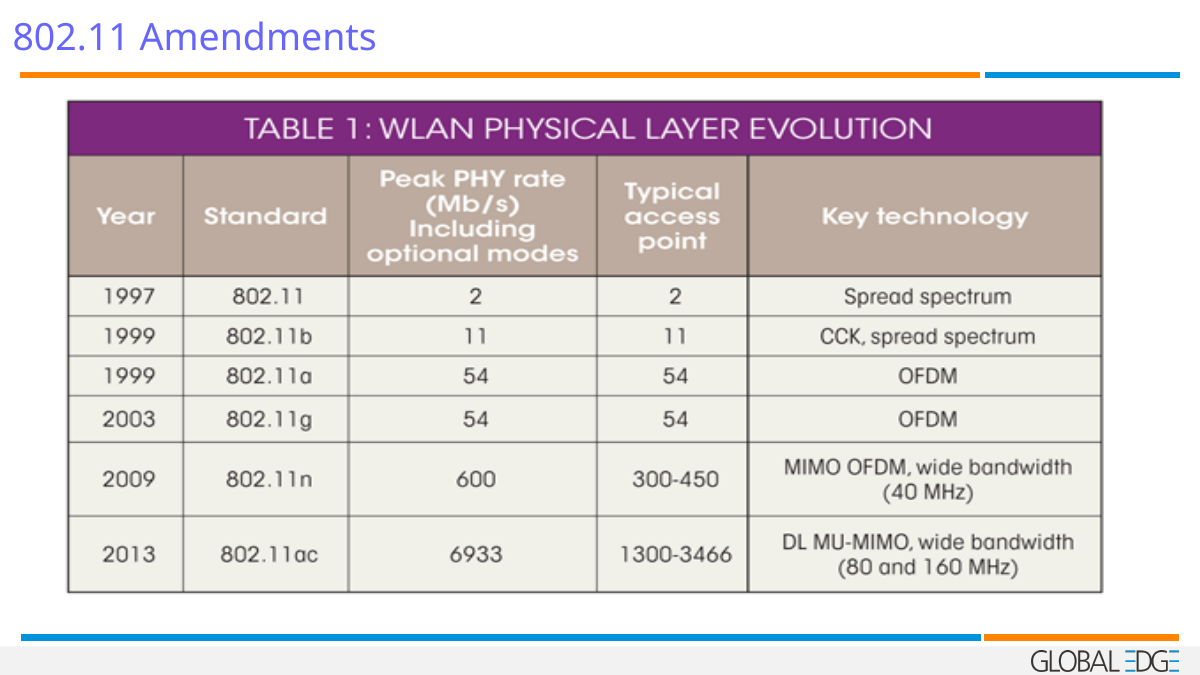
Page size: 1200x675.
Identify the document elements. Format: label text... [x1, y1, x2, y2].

picture [59, 94, 1111, 599]
picture [1031, 650, 1179, 672]
title 802.11 Amendments [12, 9, 1088, 63]
